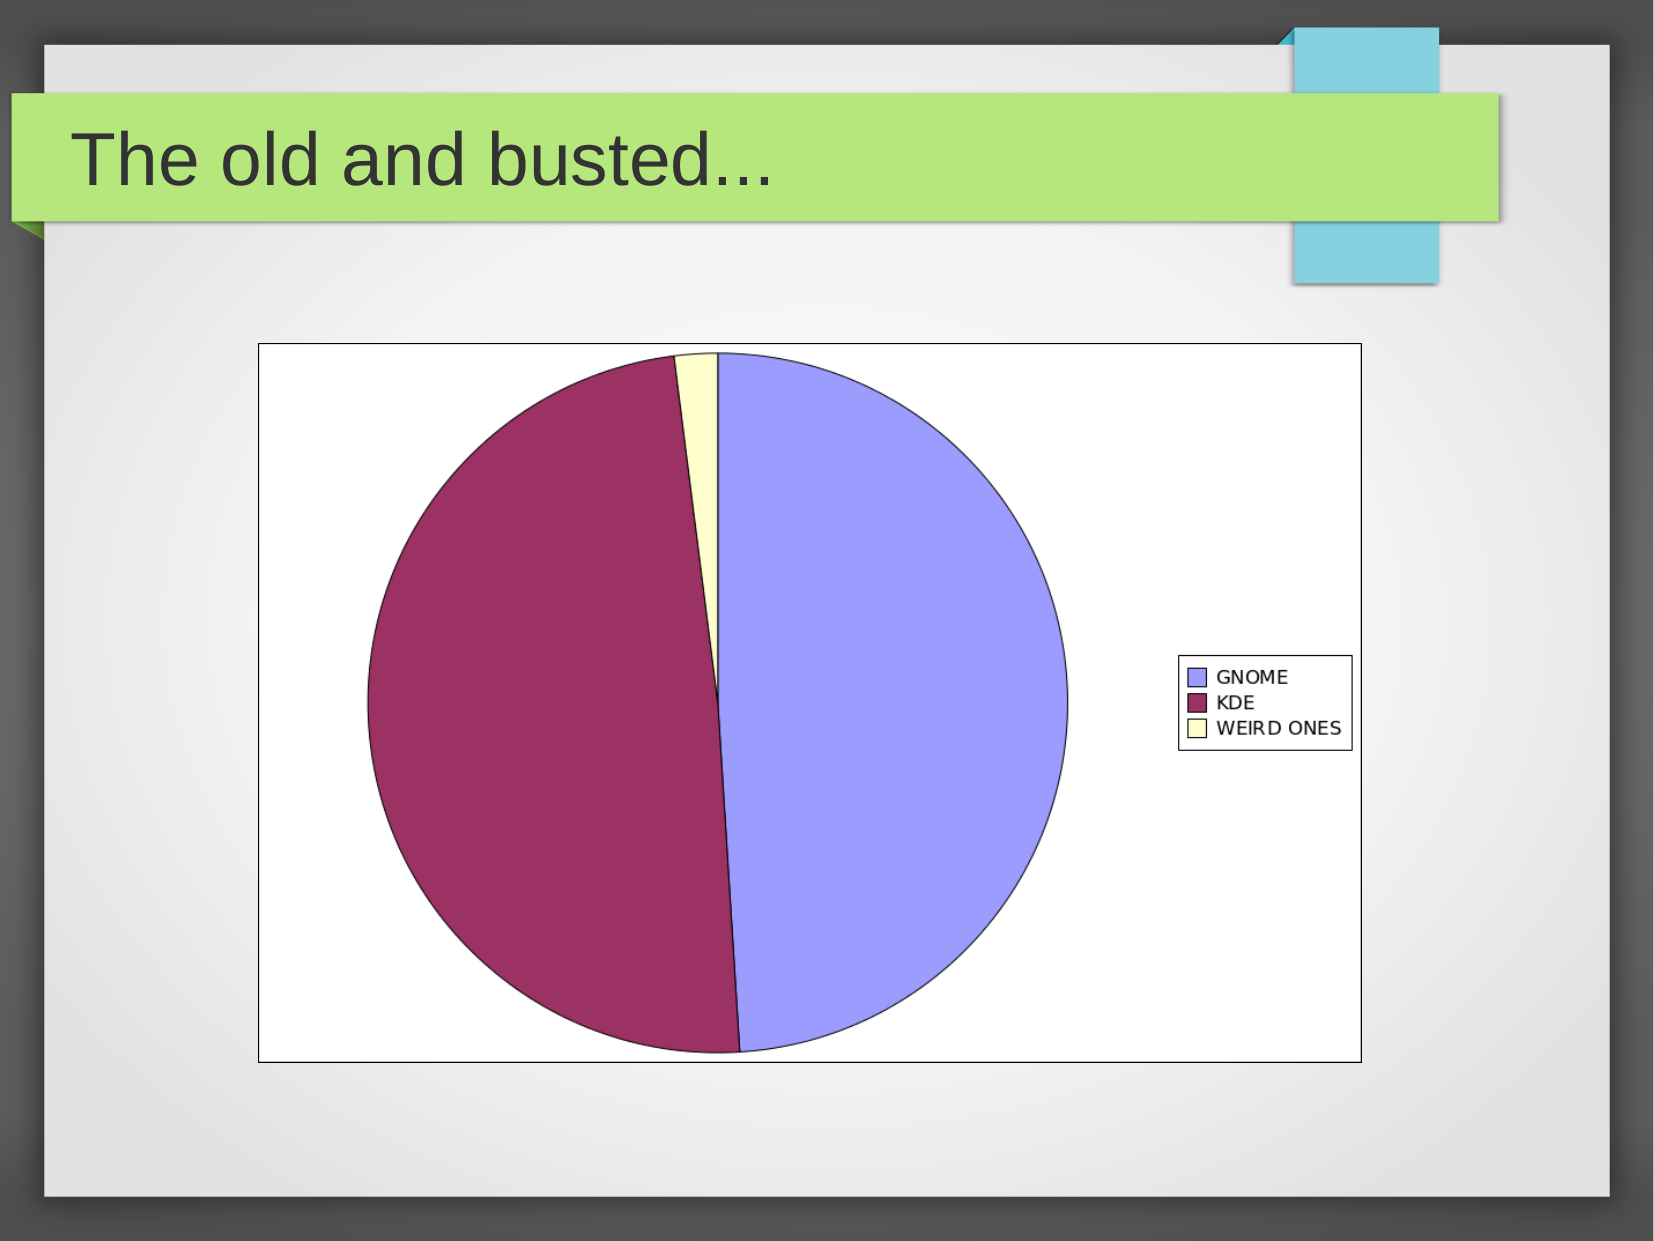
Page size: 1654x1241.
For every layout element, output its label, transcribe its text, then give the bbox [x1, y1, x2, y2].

picture [0, 0, 1654, 1241]
title The old and busted... [70, 106, 1229, 213]
